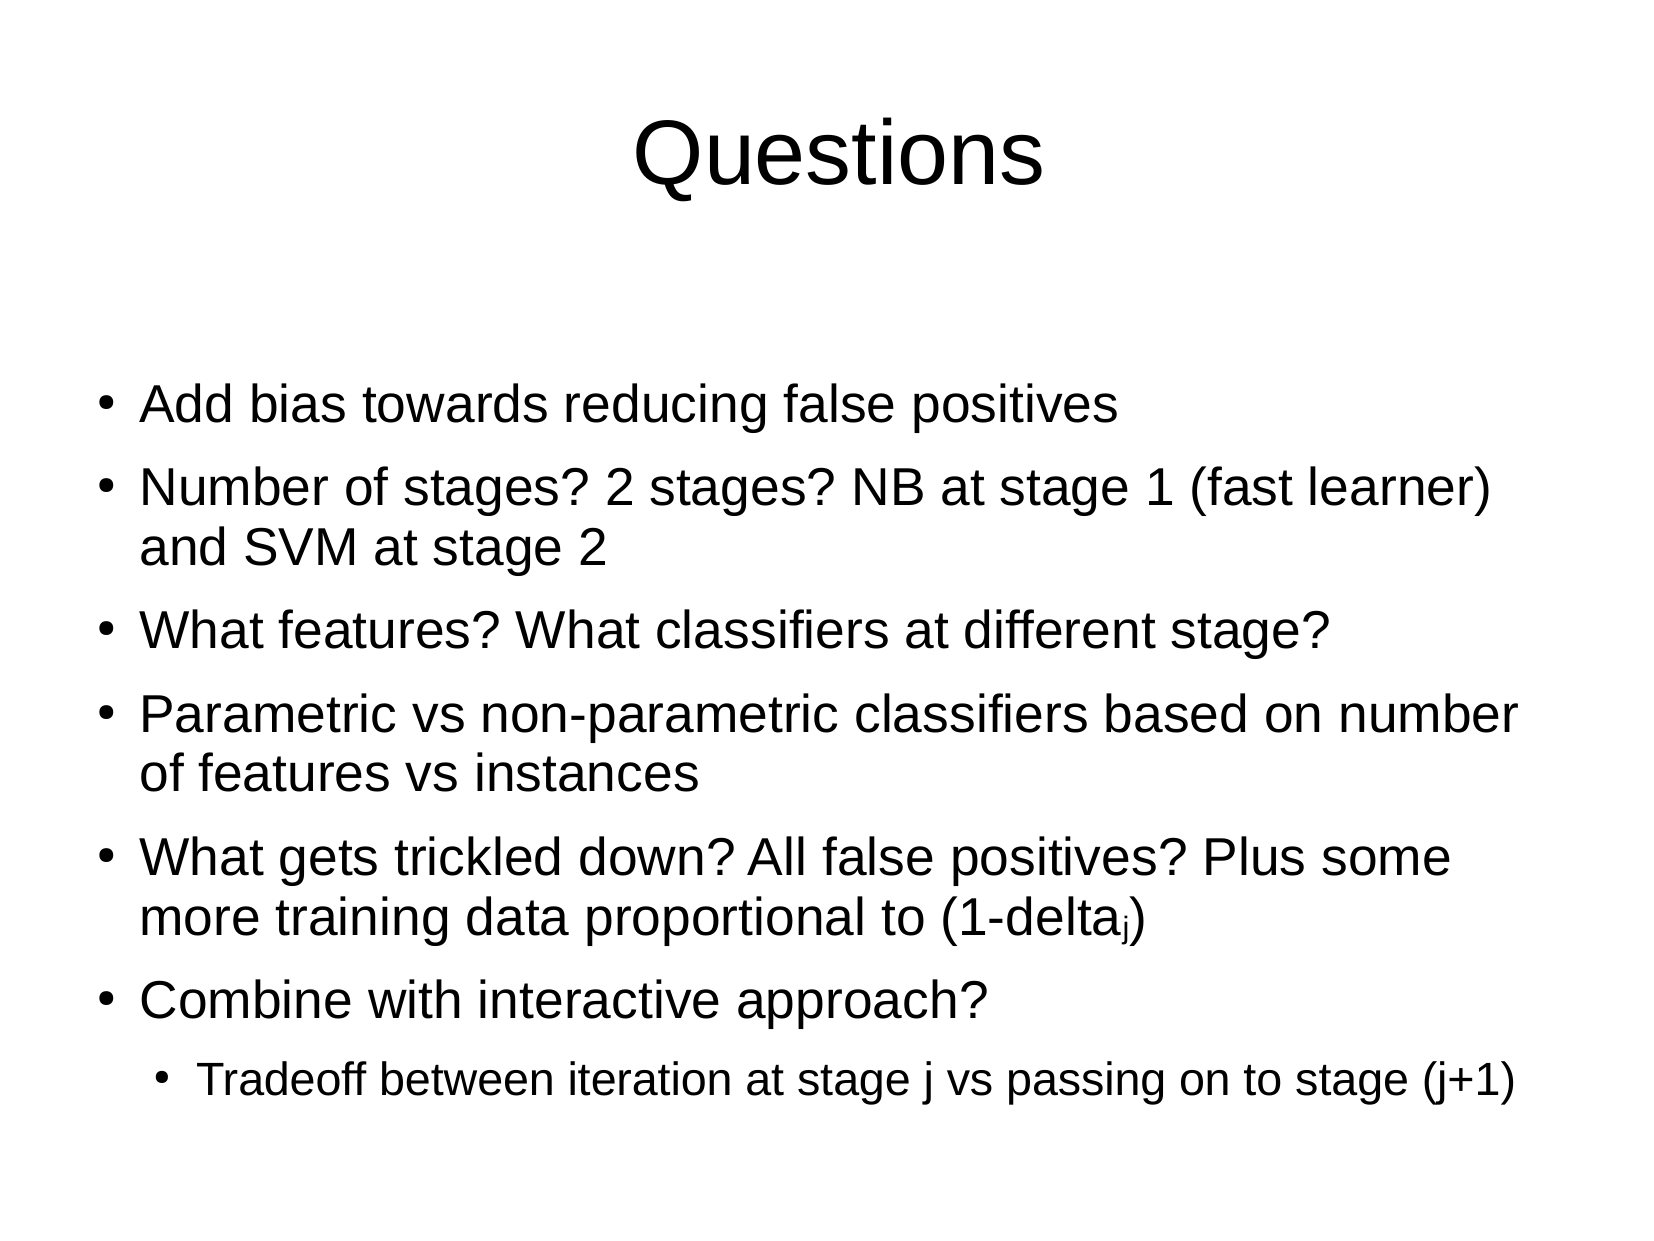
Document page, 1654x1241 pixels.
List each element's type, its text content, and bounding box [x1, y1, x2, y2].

title Questions [82, 49, 1571, 257]
list Add bias towards reducing false positives Number of stages? 2 stages? NB at stage 1 (fast learner) and SVM at stage 2 What features? What classifiers at different stage? Parametric vs non-parametric classifiers based on number of features vs instances What gets trickled down? All false positives? Plus some more training data proportional to (1-deltaj) Combine with interactive approach? Tradeoff between iteration at stage j vs passing on to stage (j+1) [82, 290, 1571, 1109]
